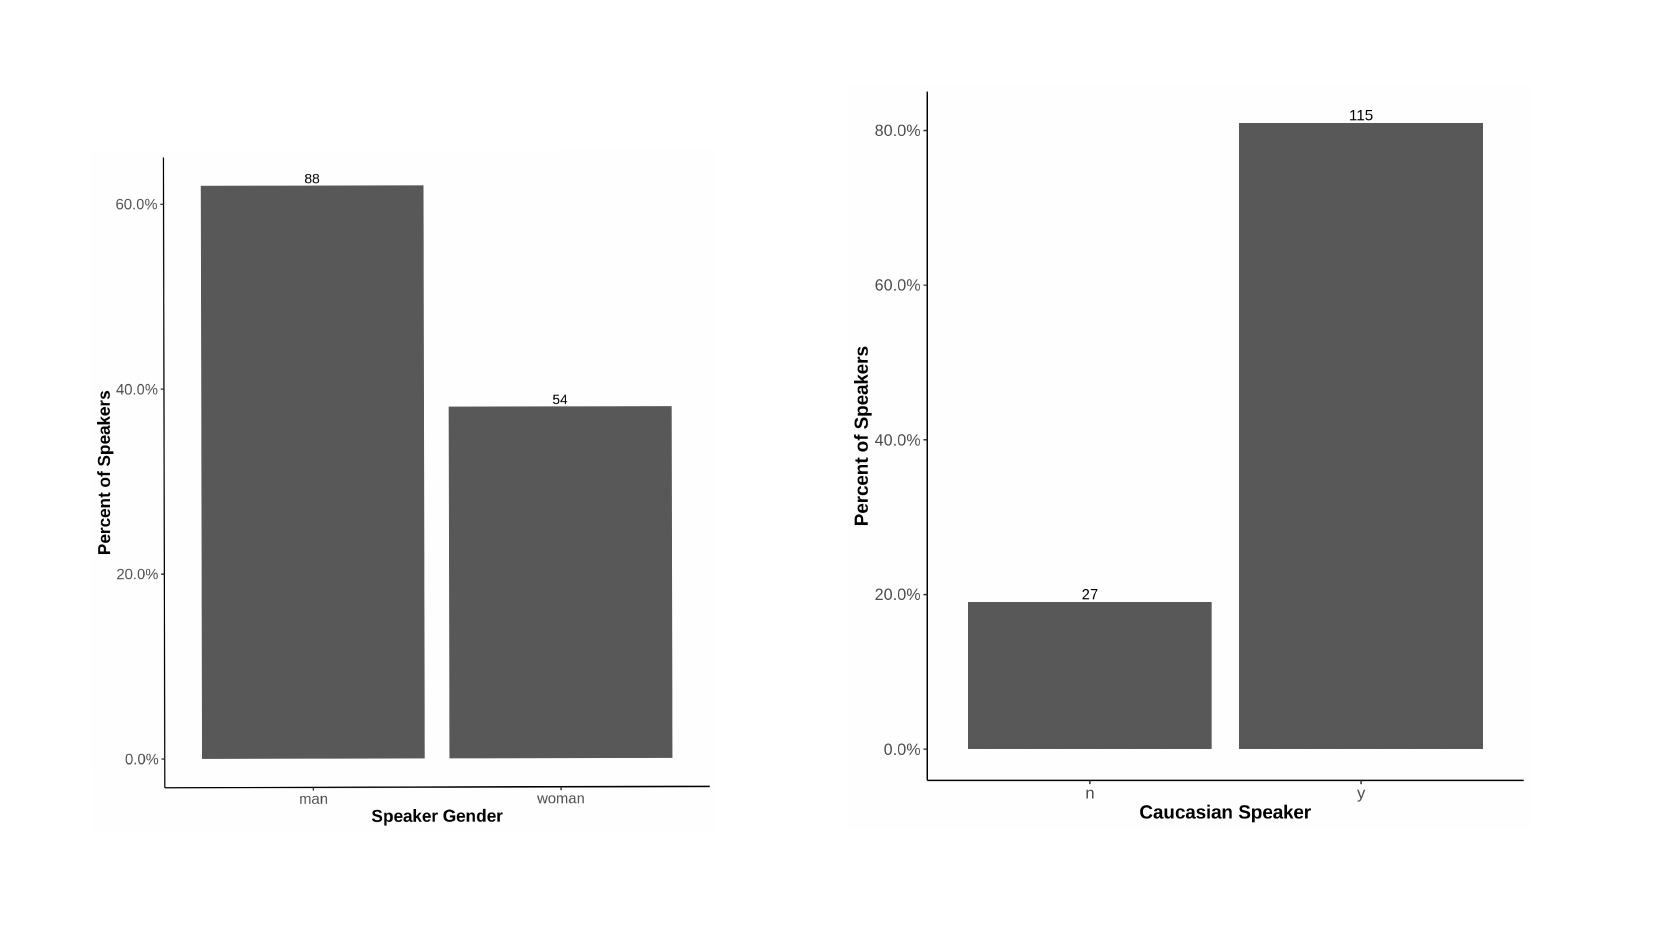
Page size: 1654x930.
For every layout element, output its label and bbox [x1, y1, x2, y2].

picture [90, 150, 716, 832]
picture [847, 84, 1531, 829]
